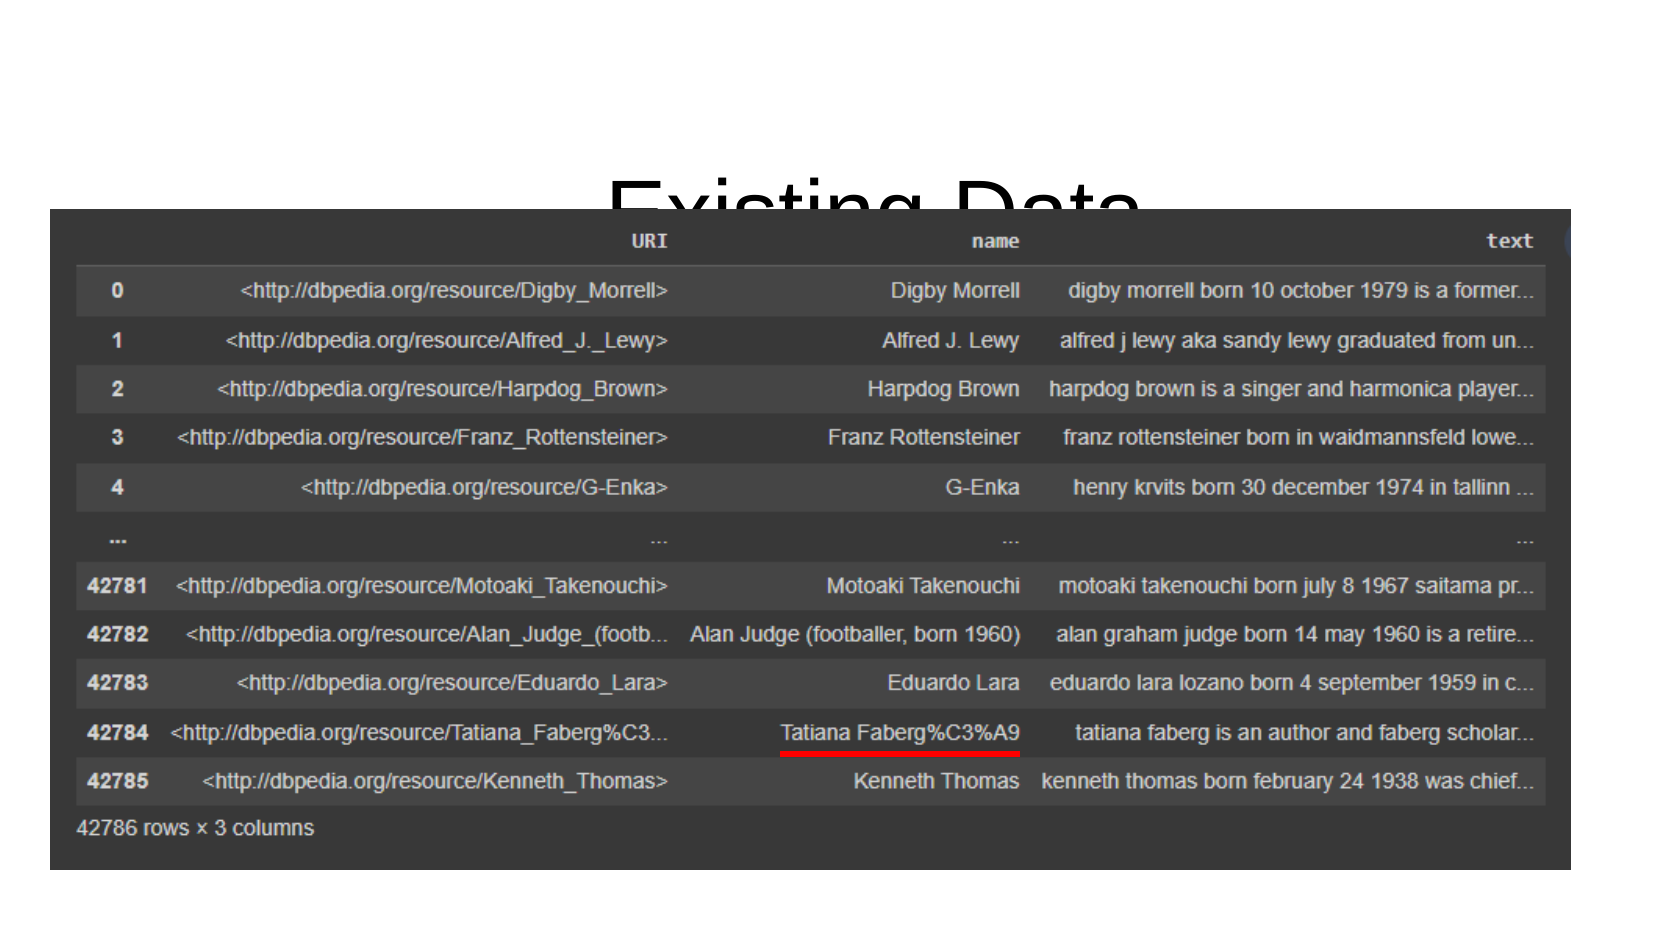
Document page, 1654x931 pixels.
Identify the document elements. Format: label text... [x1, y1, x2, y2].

picture [50, 209, 1571, 871]
title Existing Data [131, 135, 1621, 291]
